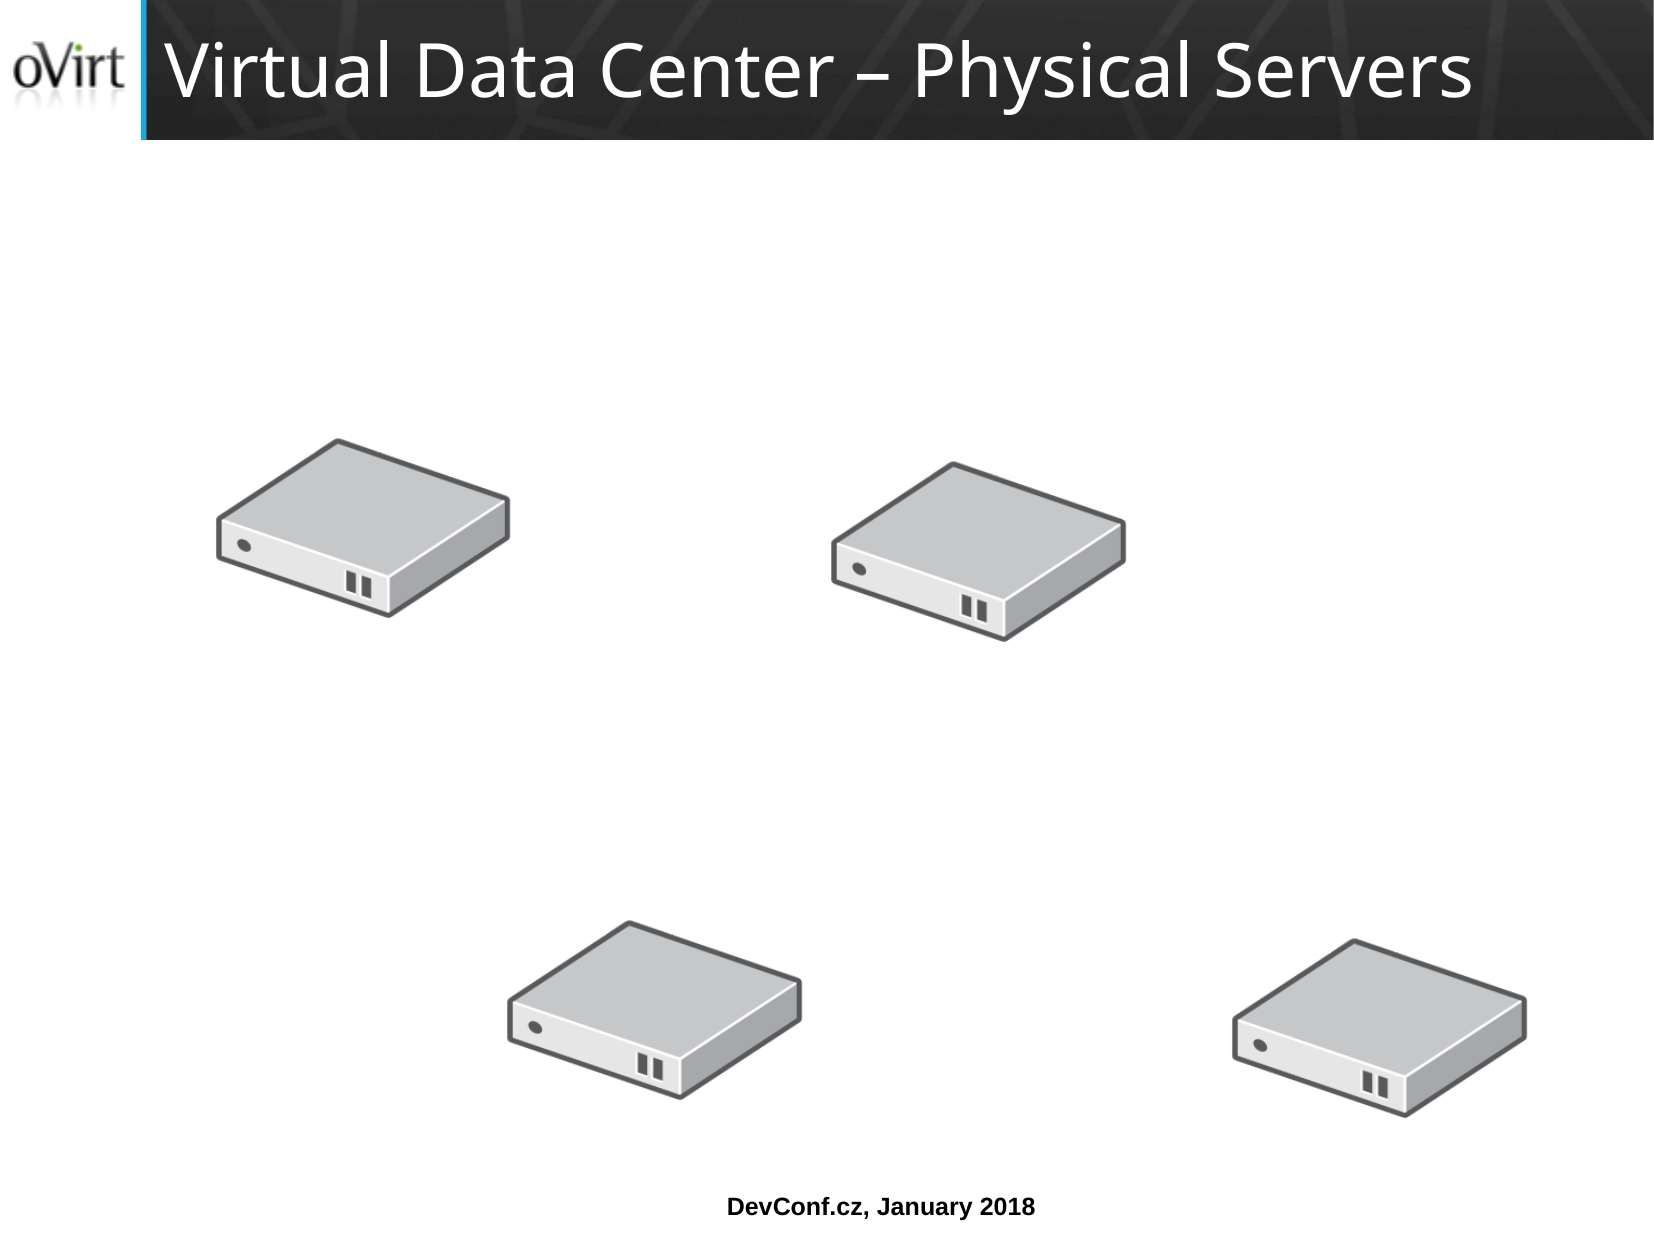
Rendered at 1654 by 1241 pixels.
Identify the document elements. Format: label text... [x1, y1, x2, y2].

picture [801, 446, 1162, 654]
picture [1202, 923, 1563, 1130]
title Virtual Data Center – Physical Servers [164, 11, 1653, 126]
picture [186, 423, 546, 631]
picture [477, 905, 838, 1112]
picture [0, 0, 1654, 140]
